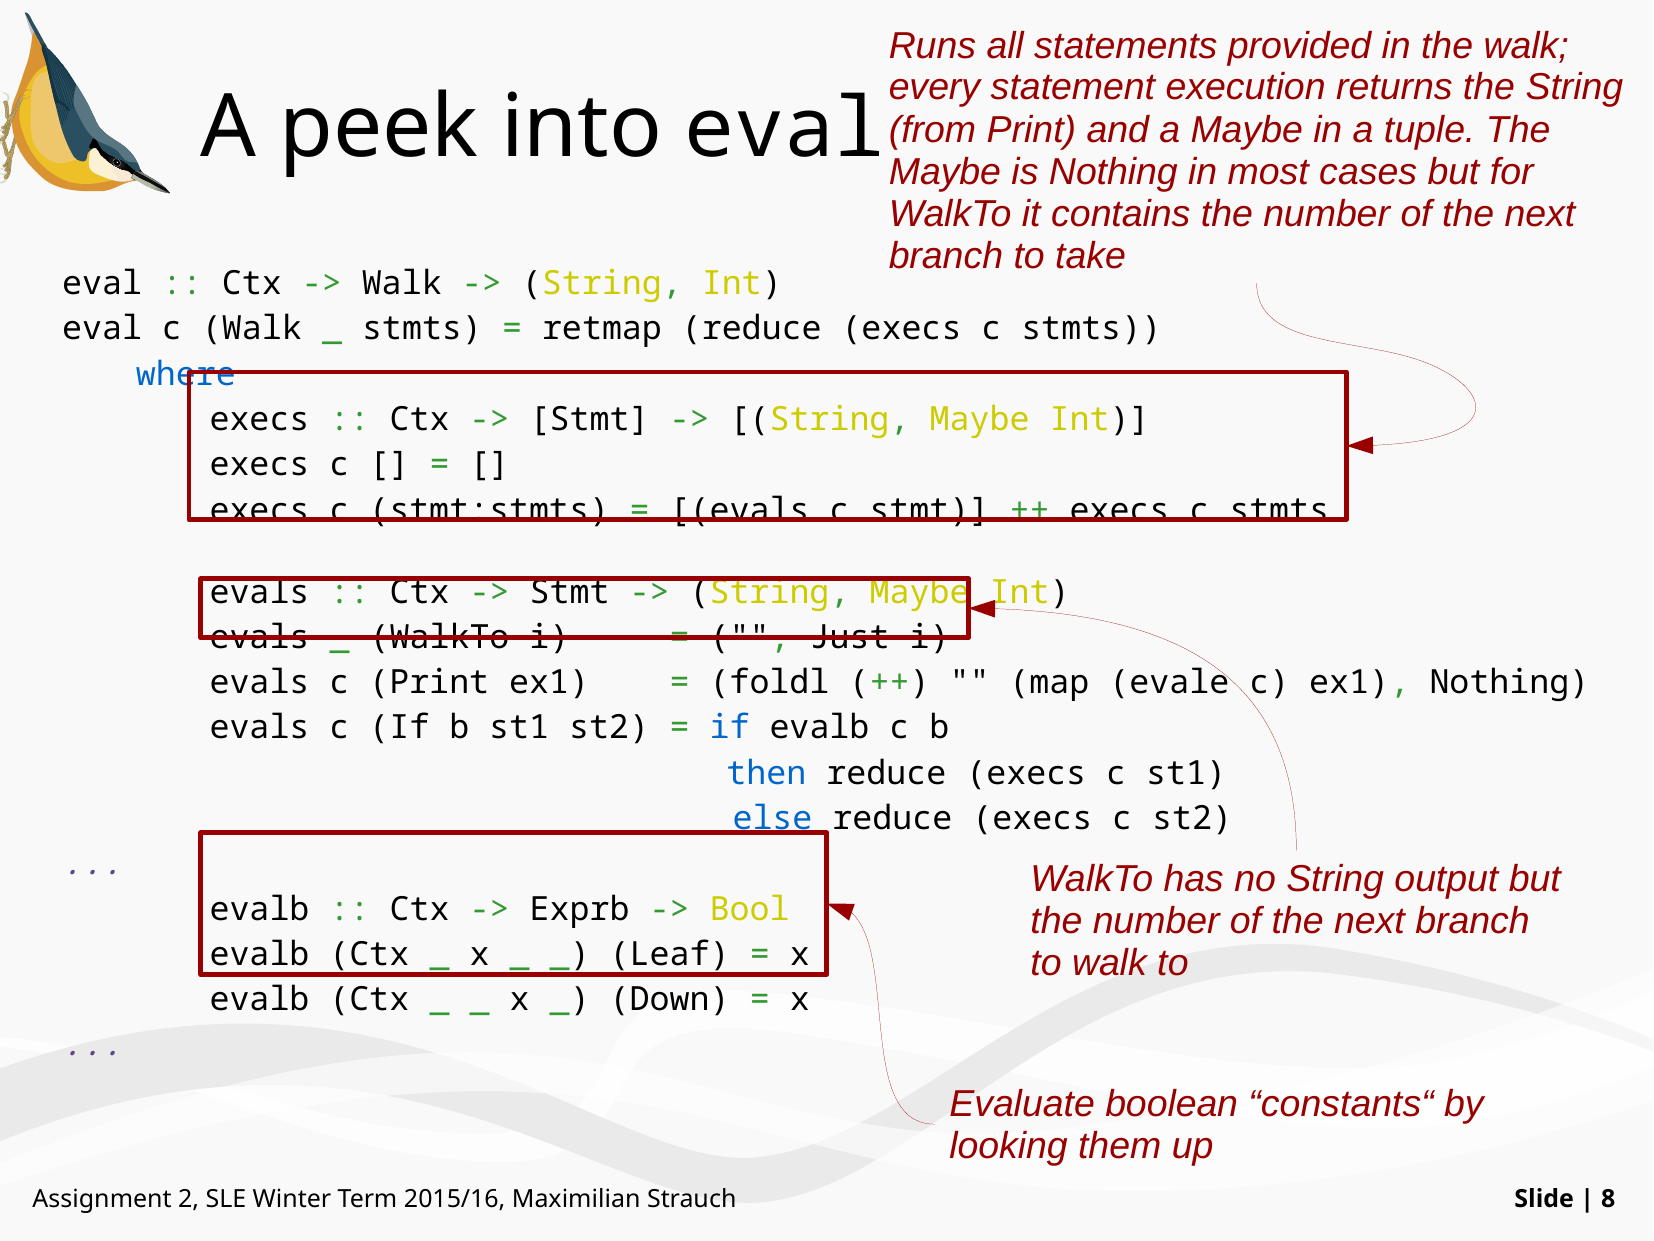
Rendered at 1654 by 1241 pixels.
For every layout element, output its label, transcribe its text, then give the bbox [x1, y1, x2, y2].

text_box eval :: Ctx -> Walk -> (String, Int) eval c (Walk _ stmts) = retmap (reduce (execs c stmts)) where execs :: Ctx -> [Stmt] -> [(String, Maybe Int)] execs c [] = [] execs c (stmt:stmts) = [(evals c stmt)] ++ execs c stmts evals :: Ctx -> Stmt -> (String, Maybe Int) evals _ (WalkTo i) = ("", Just i) evals c (Print ex1) = (foldl (++) "" (map (evale c) ex1), Nothing) evals c (If b st1 st2) = if evalb c b then reduce (execs c st1) else reduce (execs c st2) ... evalb :: Ctx -> Exprb -> Bool evalb (Ctx _ x _ _) (Leaf) = x evalb (Ctx _ _ x _) (Down) = x ... [47, 251, 1607, 1010]
text_box eval :: Ctx -> Walk -> (String, Int) eval c (Walk _ stmts) = retmap (reduce (execs c stmts)) where execs :: Ctx -> [Stmt] -> [(String, Maybe Int)] execs c [] = [] execs c (stmt:stmts) = [(evals c stmt)] ++ execs c stmts evals :: Ctx -> Stmt -> (String, Maybe Int) evals _ (WalkTo i) = ("", Just i) evals c (Print ex1) = (foldl (++) "" (map (evale c) ex1), Nothing) evals c (If b st1 st2) = if evalb c b then reduce (execs c st1) else reduce (execs c st2) ... evalb :: Ctx -> Exprb -> Bool evalb (Ctx _ x _ _) (Leaf) = x evalb (Ctx _ _ x _) (Down) = x ... [191, 374, 1344, 517]
title A peek into eval [200, 63, 874, 183]
text_box Evaluate boolean “constants“ by looking them up [934, 1074, 1500, 1174]
text_box Runs all statements provided in the walk; every statement execution returns the String (from Print) and a Maybe in a tuple. The Maybe is Nothing in most cases but for WalkTo it contains the number of the next branch to take [874, 16, 1640, 284]
text_box WalkTo has no String output but the number of the next branch to walk to [1015, 850, 1577, 992]
text_box eval :: Ctx -> Walk -> (String, Int) eval c (Walk _ stmts) = retmap (reduce (execs c stmts)) where execs :: Ctx -> [Stmt] -> [(String, Maybe Int)] execs c [] = [] execs c (stmt:stmts) = [(evals c stmt)] ++ execs c stmts evals :: Ctx -> Stmt -> (String, Maybe Int) evals _ (WalkTo i) = ("", Just i) evals c (Print ex1) = (foldl (++) "" (map (evale c) ex1), Nothing) evals c (If b st1 st2) = if evalb c b then reduce (execs c st1) else reduce (execs c st2) ... evalb :: Ctx -> Exprb -> Bool evalb (Ctx _ x _ _) (Leaf) = x evalb (Ctx _ _ x _) (Down) = x ... [203, 835, 824, 972]
